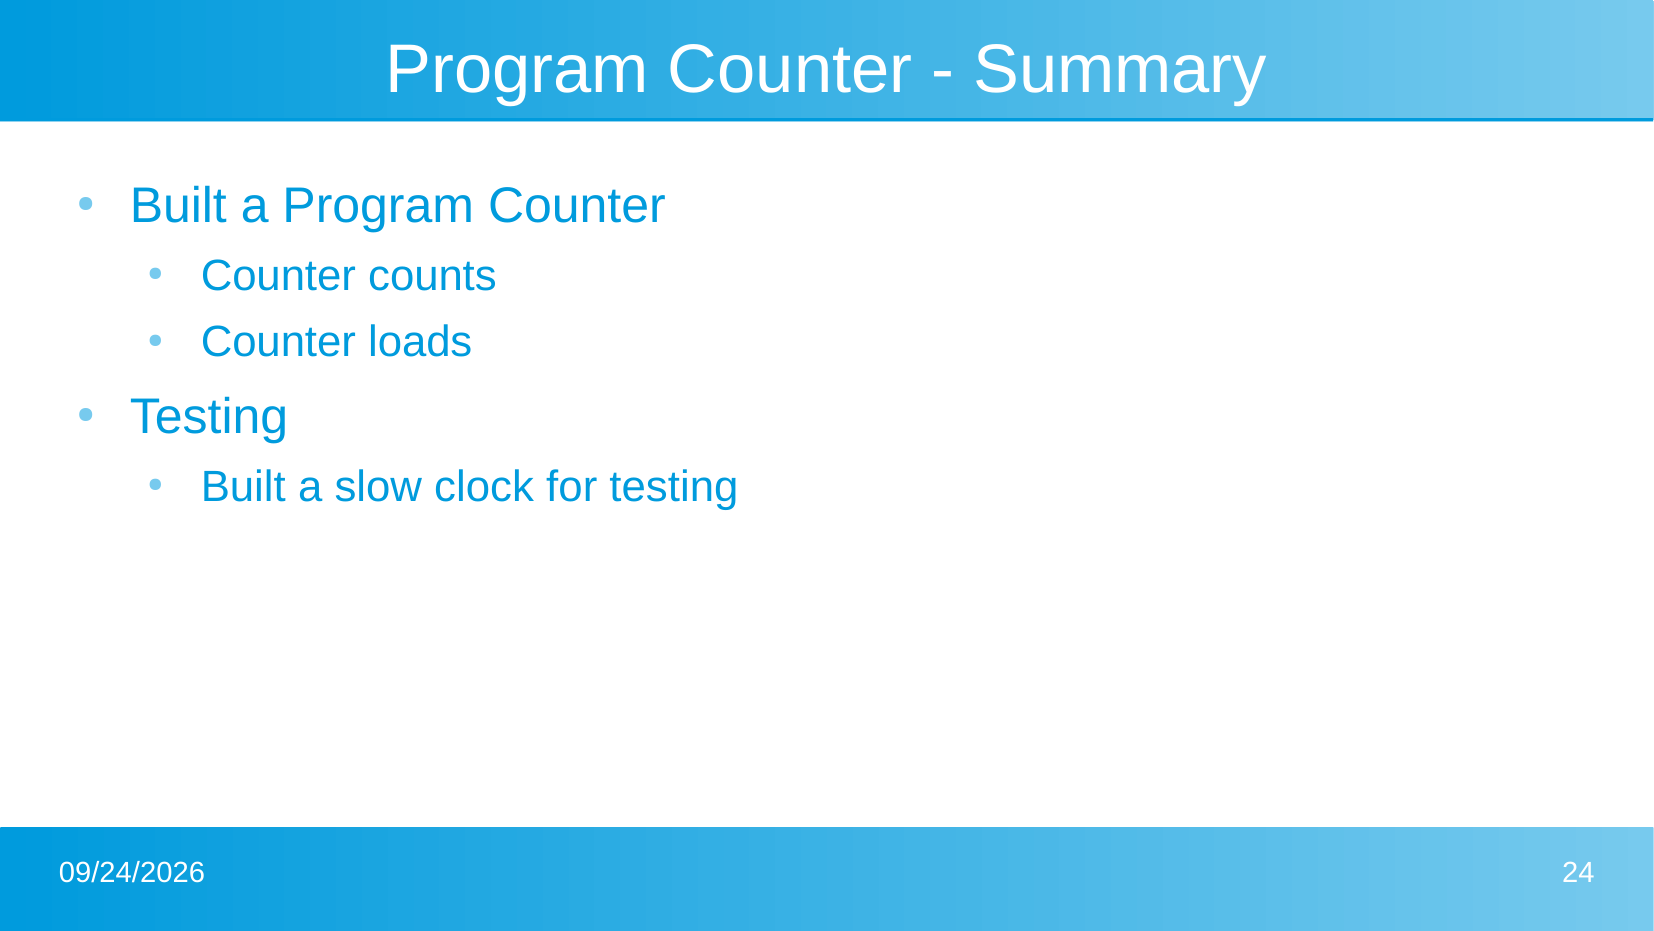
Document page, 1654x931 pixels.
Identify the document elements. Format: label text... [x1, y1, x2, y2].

title Program Counter - Summary [59, 29, 1595, 108]
list Built a Program Counter Counter counts Counter loads Testing Built a slow clock for testing [59, 177, 1595, 768]
